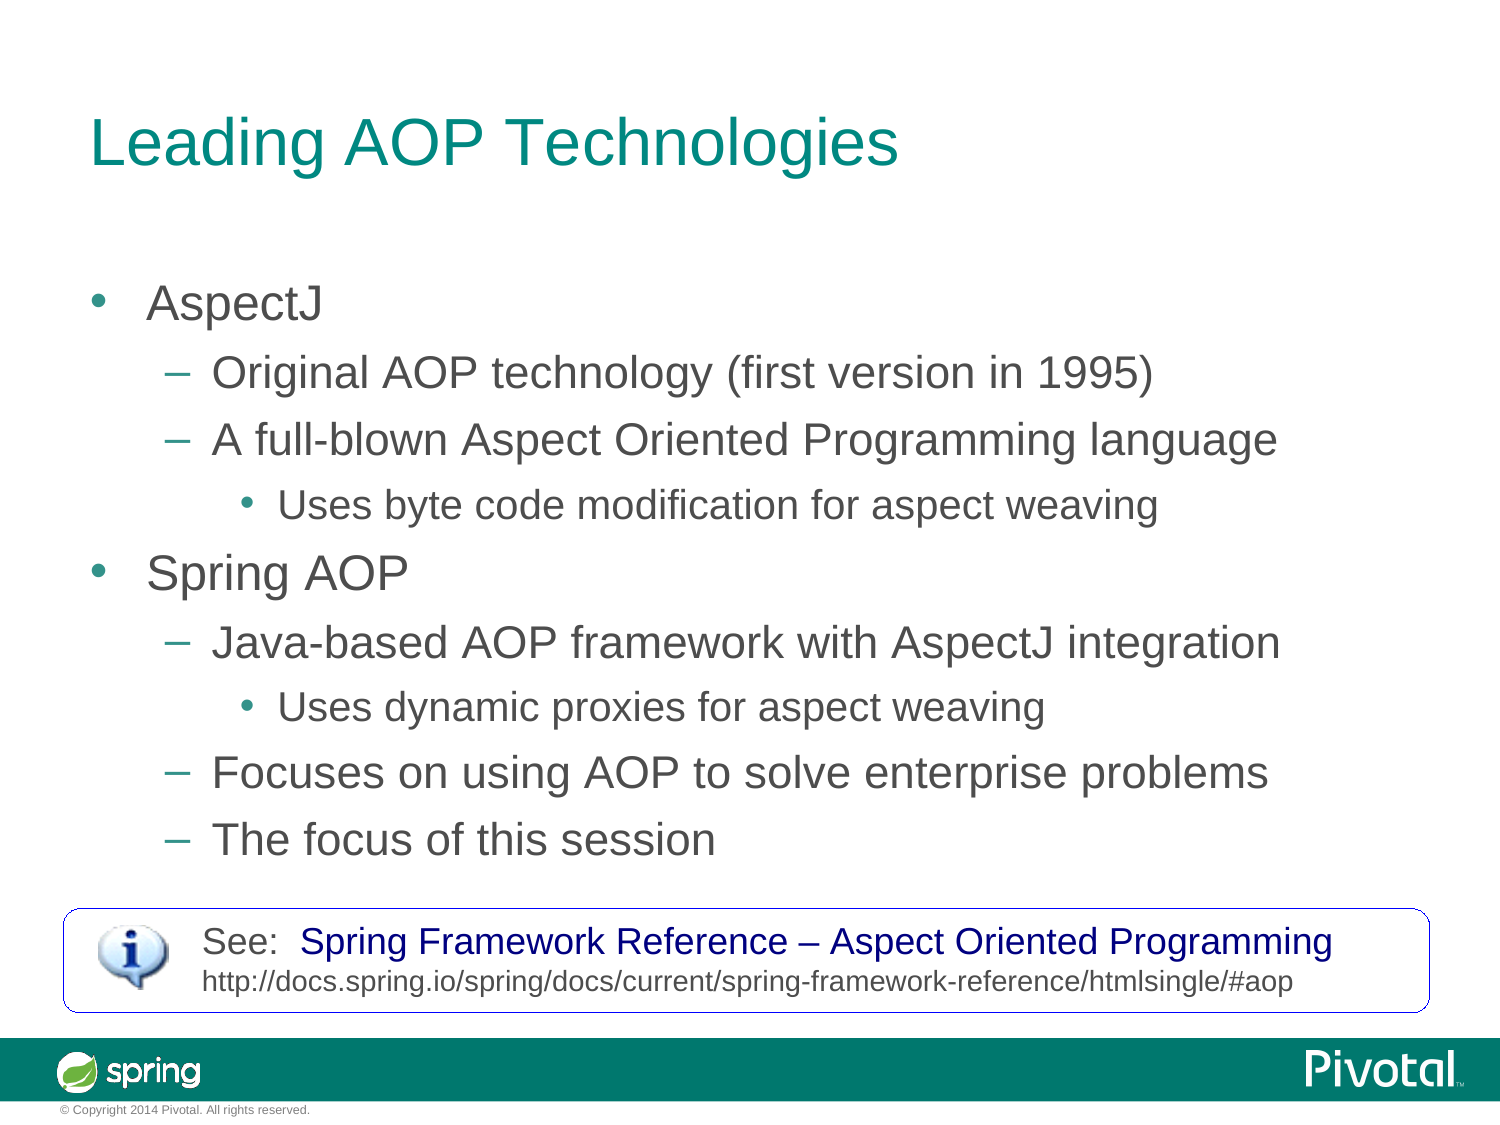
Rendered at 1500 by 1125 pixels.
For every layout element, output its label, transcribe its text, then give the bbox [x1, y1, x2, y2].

picture [32, 1041, 210, 1103]
picture [1306, 1050, 1464, 1087]
title Leading AOP Technologies [75, 45, 1426, 233]
list AspectJ Original AOP technology (first version in 1995) A full-blown Aspect Oriented Programming language Uses byte code modification for aspect weaving Spring AOP Java-based AOP framework with AspectJ integration Uses dynamic proxies for aspect weaving Focuses on using AOP to solve enterprise problems The focus of this session [75, 262, 1426, 909]
text_box See: Spring Framework Reference – Aspect Oriented Programming http://docs.spring.io/spring/docs/current/spring-framework-reference/htmlsingle/#aop [64, 909, 1482, 1050]
